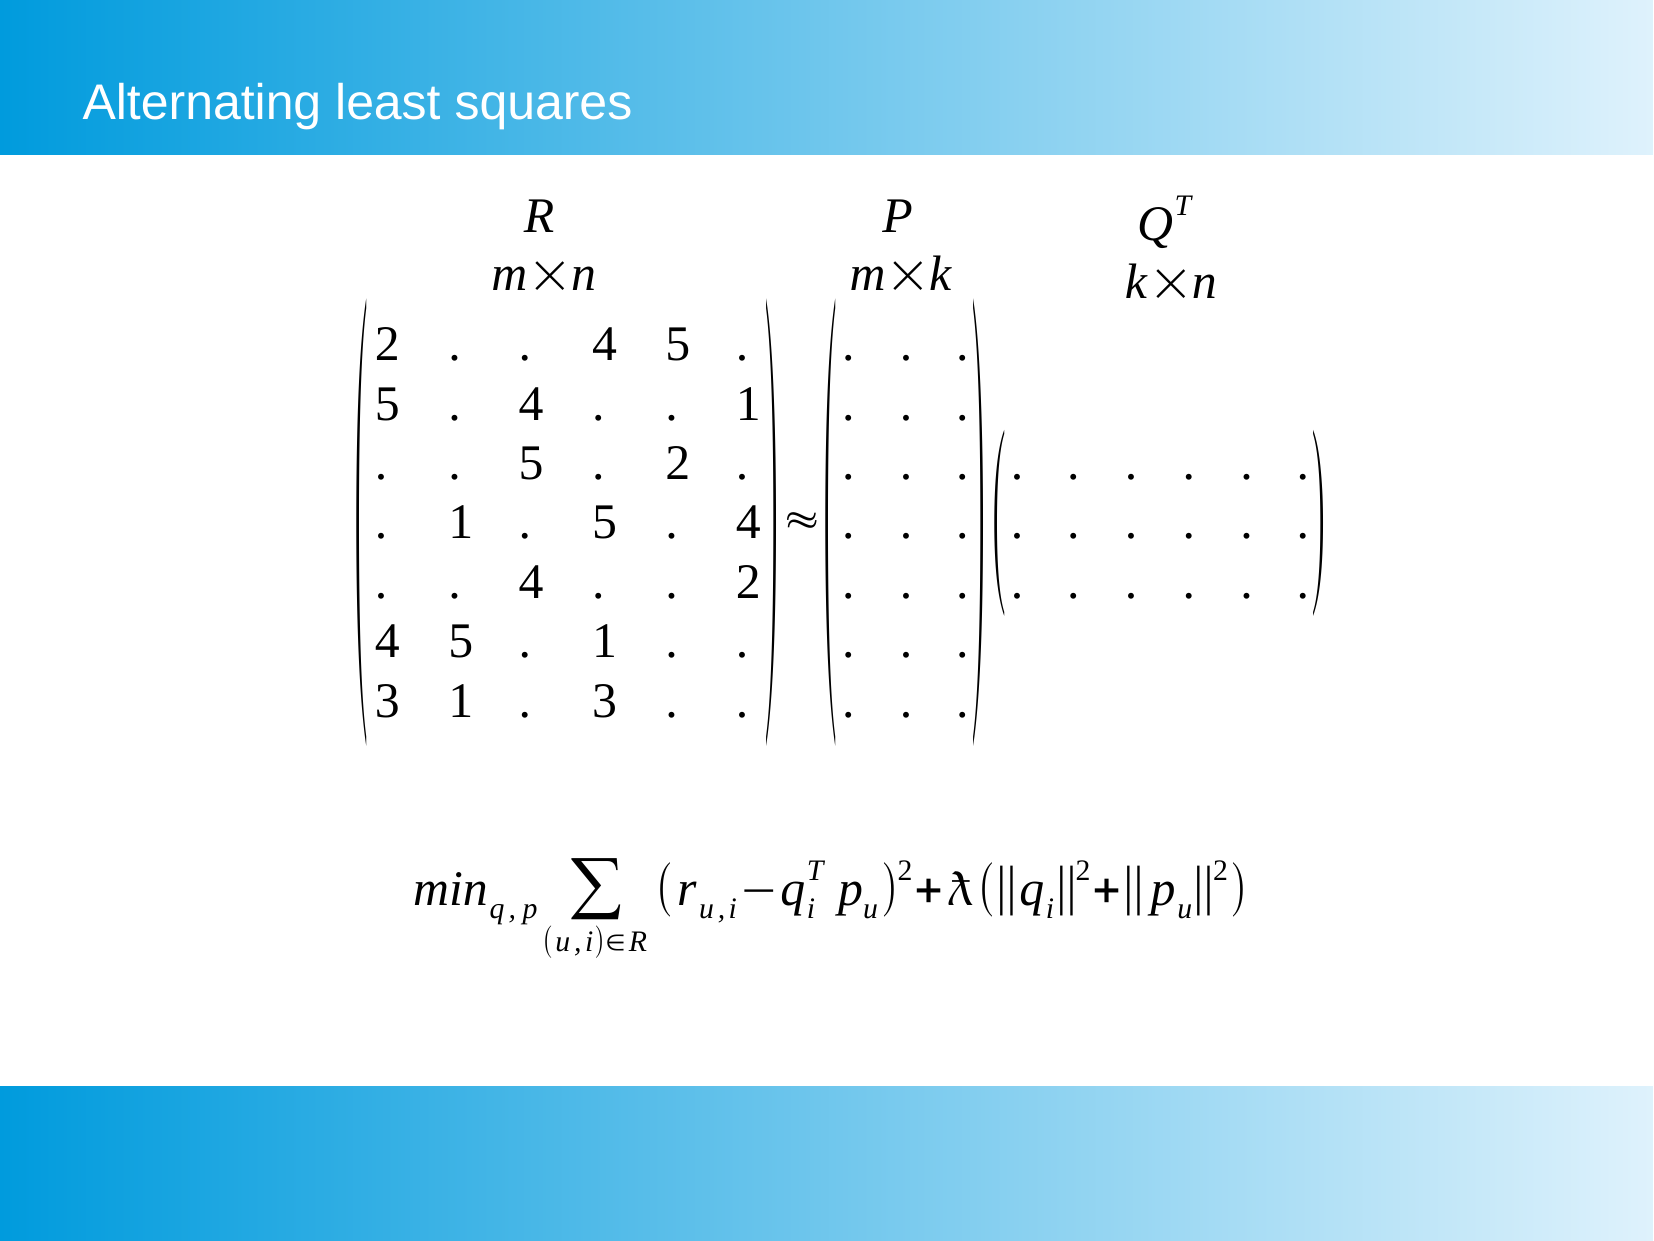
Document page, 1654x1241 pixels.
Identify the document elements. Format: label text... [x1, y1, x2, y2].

chart [346, 188, 1335, 751]
chart [406, 854, 1254, 960]
title Alternating least squares [82, 49, 1571, 155]
